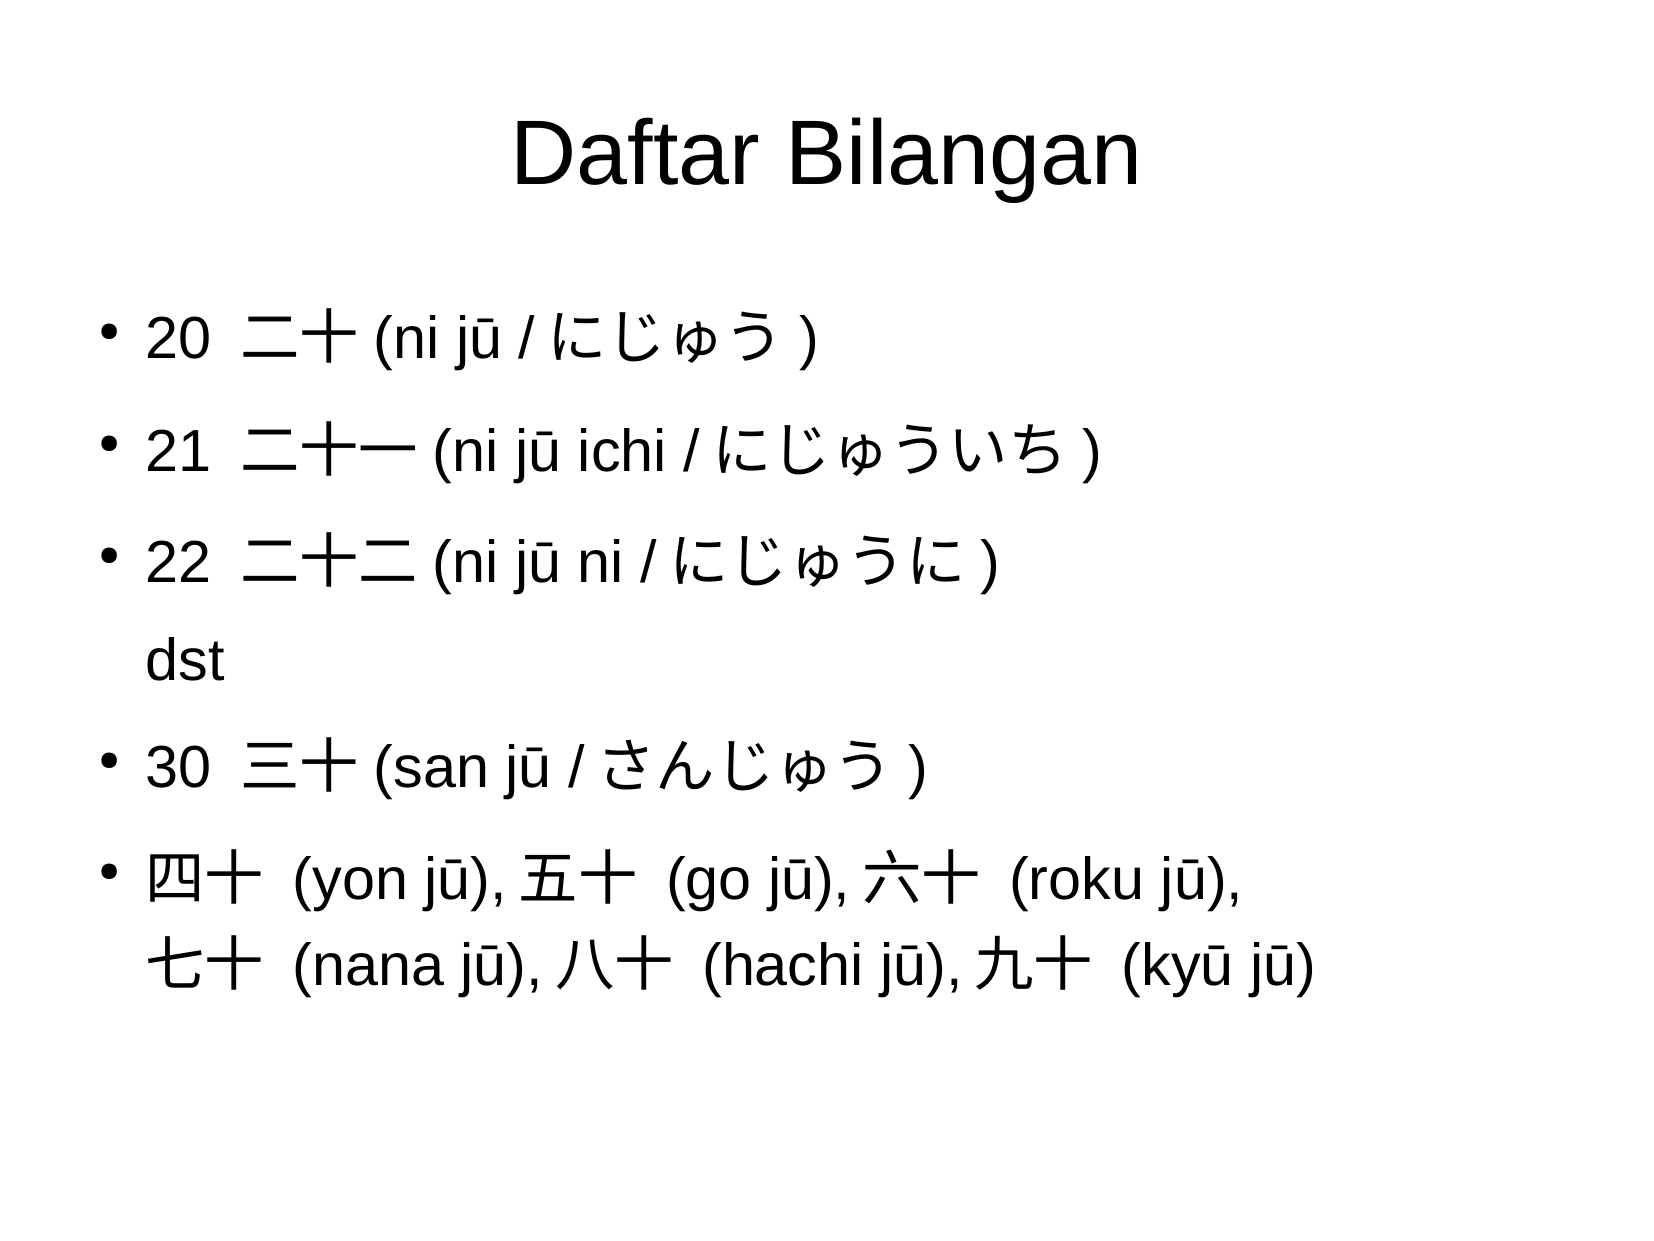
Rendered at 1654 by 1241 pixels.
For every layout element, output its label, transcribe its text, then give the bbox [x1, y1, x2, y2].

title Daftar Bilangan [82, 49, 1571, 257]
list 20 二十(ni jū /にじゅう) 21 二十一(ni jū ichi /にじゅういち) 22 二十二(ni jū ni /にじゅうに) dst 30 三十(san jū /さんじゅう) 四十 (yon jū),五十 (go jū),六十 (roku jū), 七十 (nana jū),八十 (hachi jū),九十 (kyū jū) [82, 290, 1571, 1010]
